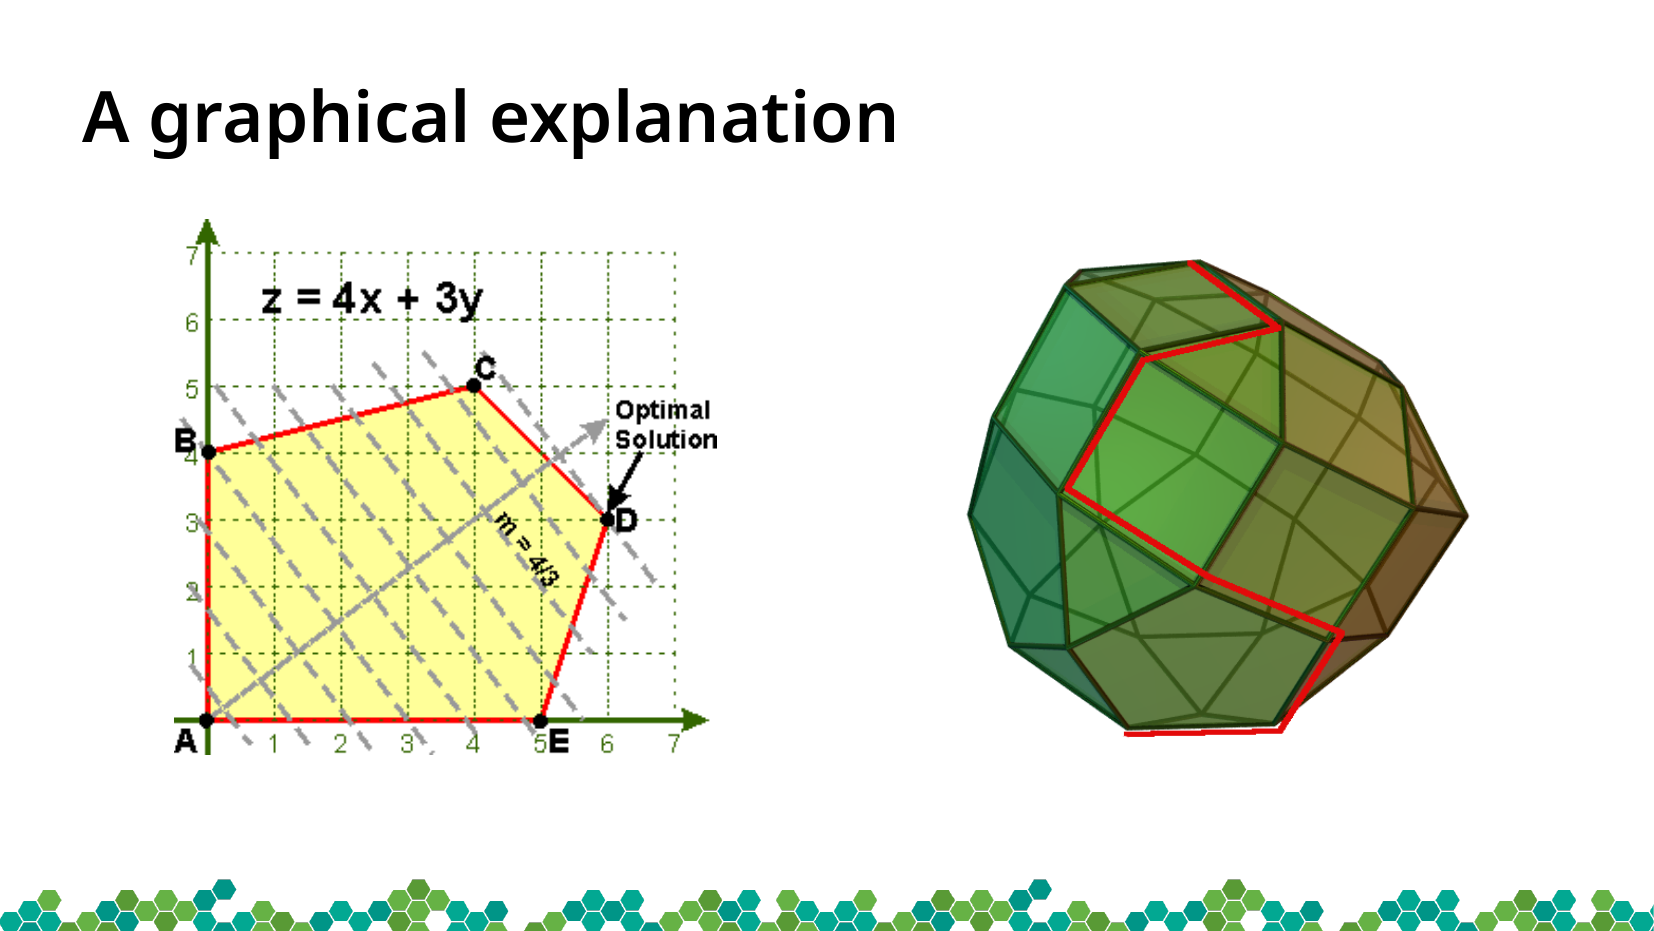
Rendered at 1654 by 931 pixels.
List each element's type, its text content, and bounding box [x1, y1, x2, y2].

picture [938, 217, 1479, 758]
picture [174, 219, 717, 755]
title A graphical explanation [82, 37, 1571, 193]
picture [0, 871, 1654, 931]
